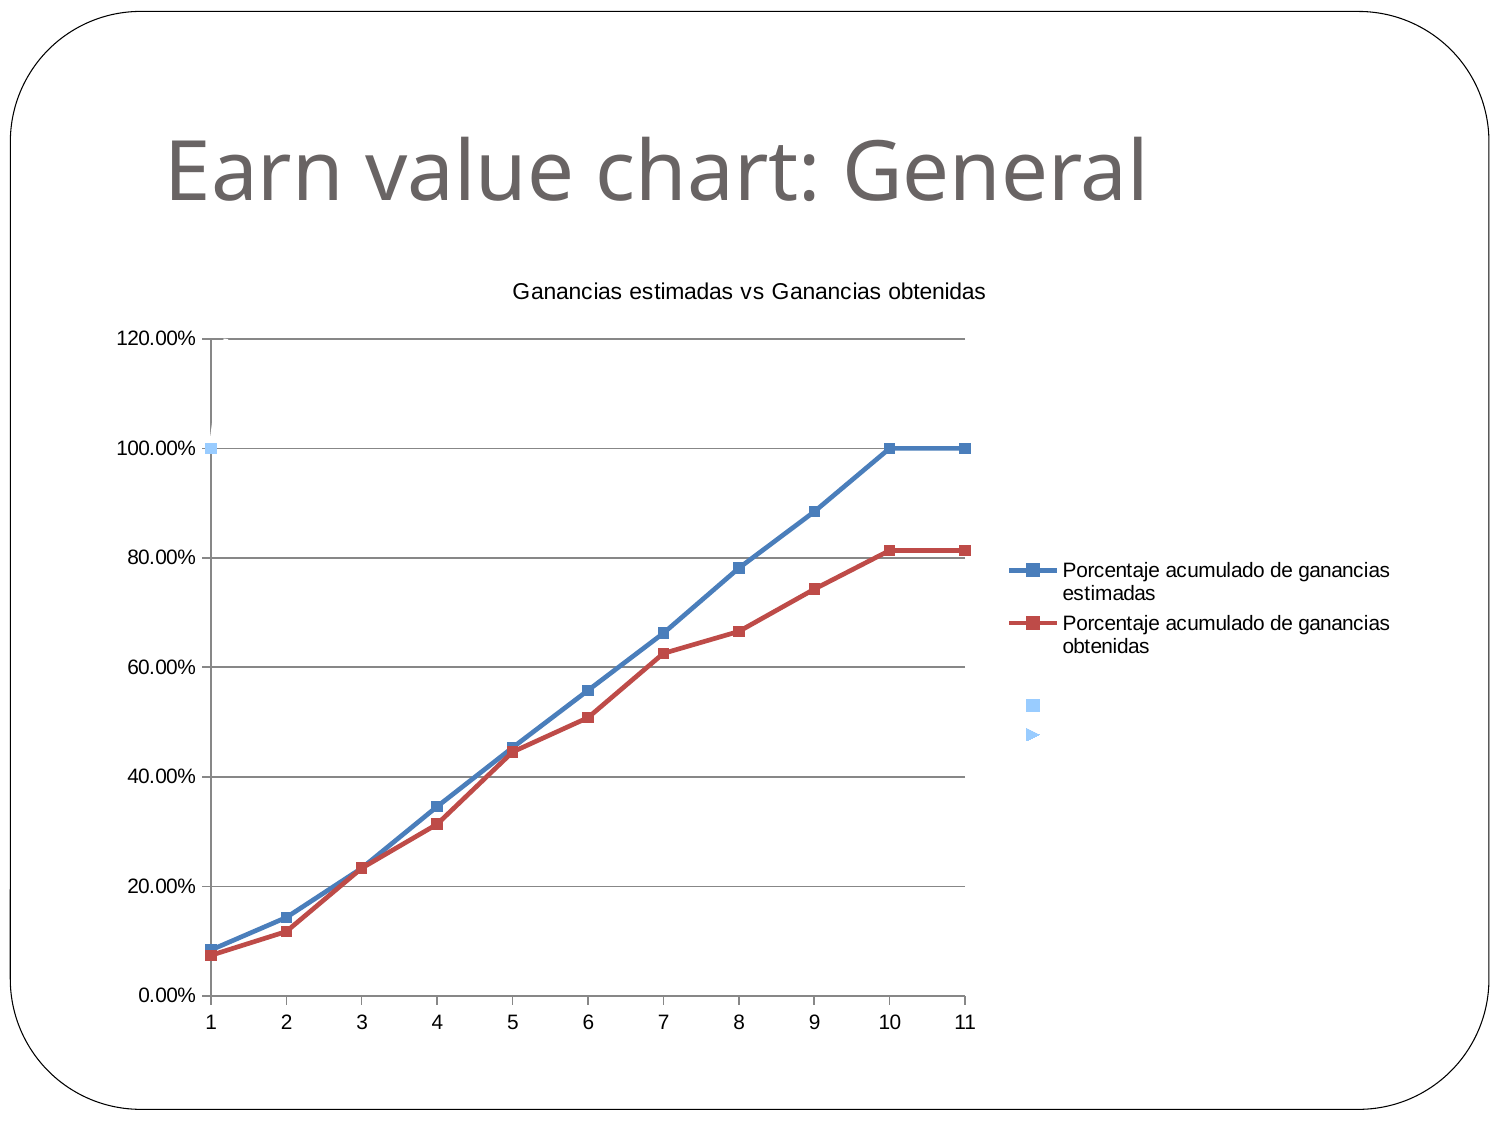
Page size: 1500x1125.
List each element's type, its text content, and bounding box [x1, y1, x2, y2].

text_box Earn value chart: General [149, 45, 1425, 233]
chart [90, 254, 1411, 1051]
